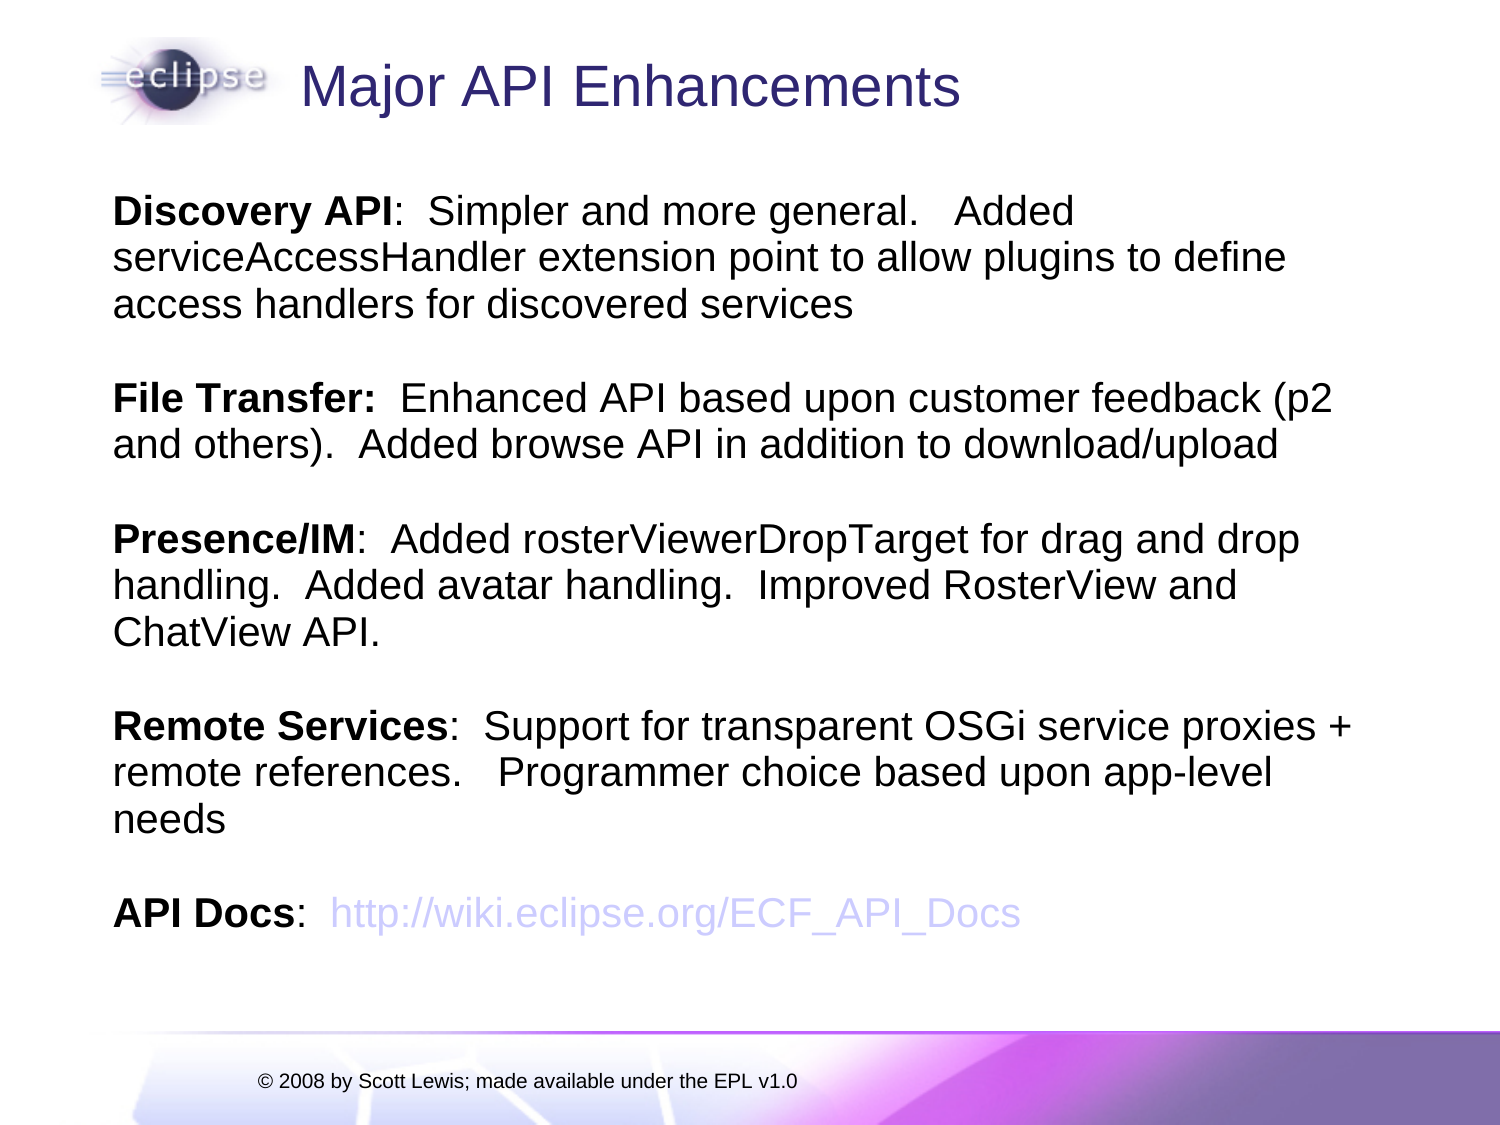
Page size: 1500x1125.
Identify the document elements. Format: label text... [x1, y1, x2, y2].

picture [0, 1031, 1500, 1125]
list Discovery API: Simpler and more general. Added serviceAccessHandler extension point to allow plugins to define access handlers for discovered services File Transfer: Enhanced API based upon customer feedback (p2 and others). Added browse API in addition to download/upload Presence/IM: Added rosterViewerDropTarget for drag and drop handling. Added avatar handling. Improved RosterView and ChatView API. Remote Services: Support for transparent OSGi service proxies + remote references. Programmer choice based upon app-level needs API Docs: http://wiki.eclipse.org/ECF_API_Docs [112, 187, 1388, 1051]
title Major API Enhancements [300, 37, 1500, 139]
picture [75, 37, 299, 125]
